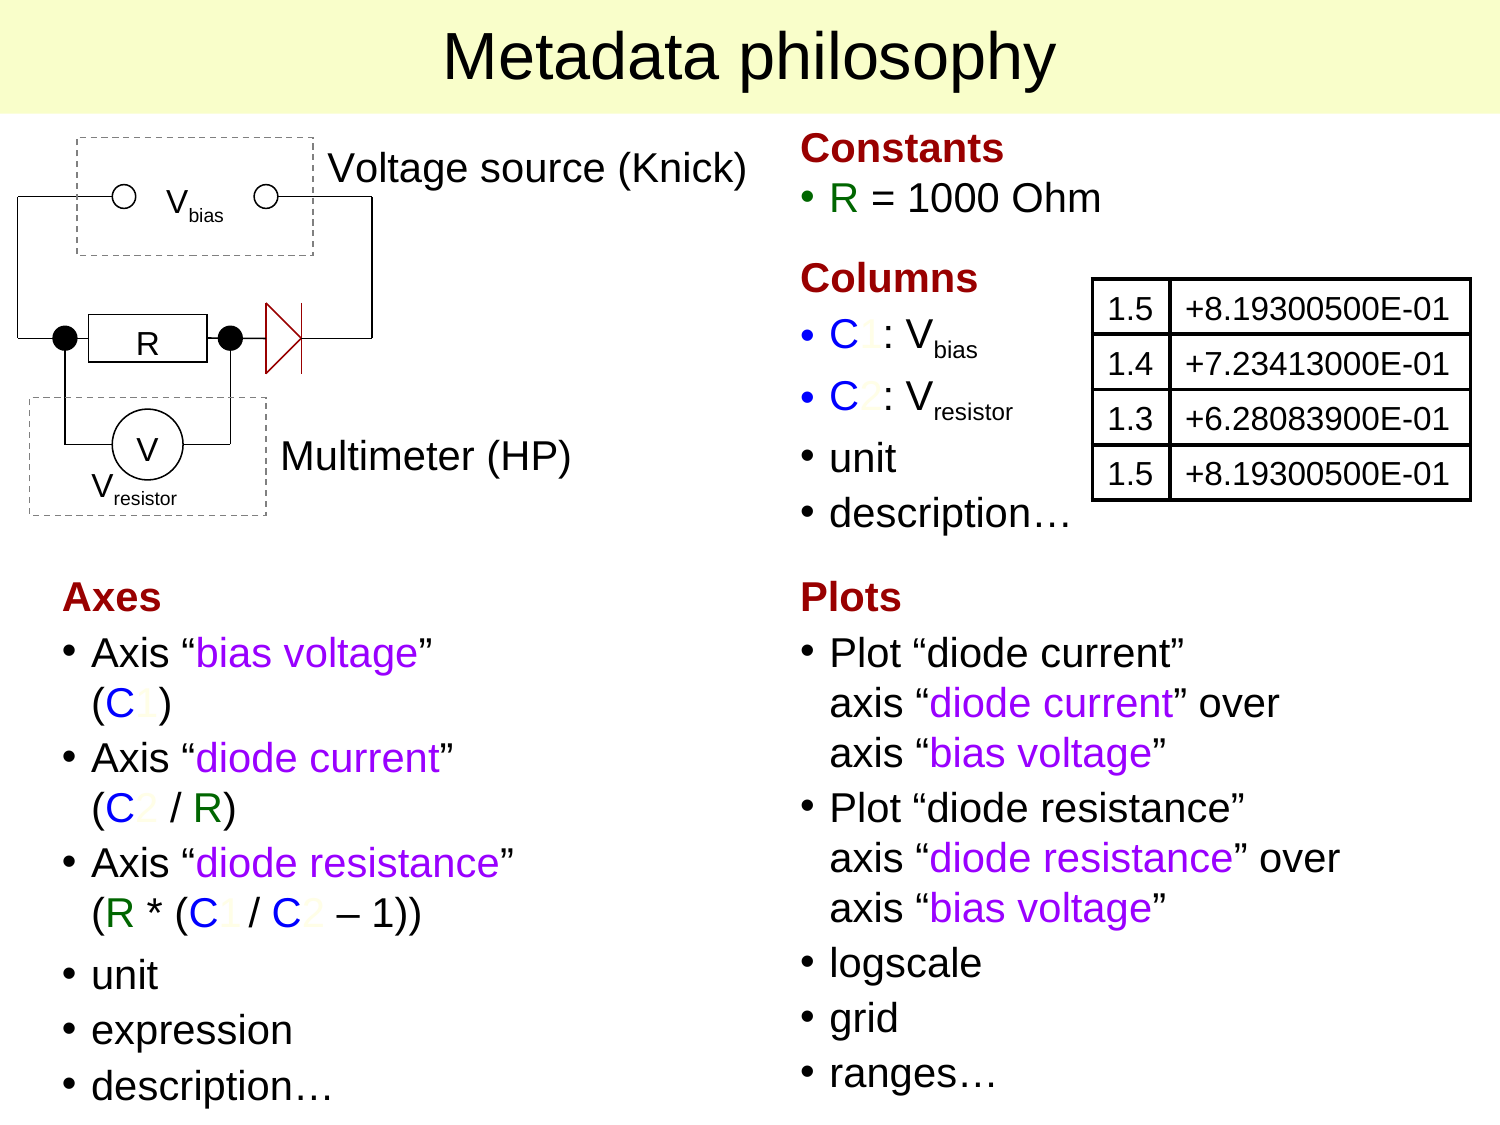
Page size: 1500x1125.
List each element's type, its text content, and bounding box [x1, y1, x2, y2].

text_box Constants R = 1000 Ohm [785, 113, 1203, 230]
text_box R [100, 314, 196, 370]
table_cell +8.19300500E-01 [1175, 447, 1469, 498]
table_header +8.19300500E-01 [1175, 281, 1469, 332]
text_box [53, 326, 77, 351]
title Metadata philosophy [0, 0, 1500, 114]
text_box Multimeter (HP) [265, 420, 588, 487]
text_box Vbias [135, 172, 255, 234]
text_box Axes Axis “bias voltage” (C1) Axis “diode current” (C2 / R) Axis “diode resistance” (R * (C1 / C2 – 1)) unit expression description… [47, 562, 751, 1117]
text_box V [112, 420, 184, 477]
text_box Columns C1: Vbias C2: Vresistor unit description… [785, 243, 1175, 544]
table_cell +7.23413000E-01 [1175, 336, 1469, 388]
text_box Voltage source (Knick) [312, 133, 763, 199]
text_box Plots Plot “diode current” axis “diode current” over axis “bias voltage” Plot “diode resistance” axis “diode resistance” over axis “bias voltage” logscale grid ranges… [785, 562, 1500, 1105]
text_box [218, 326, 243, 351]
table_cell +6.28083900E-01 [1175, 391, 1469, 443]
text_box Vresistor [76, 456, 219, 518]
